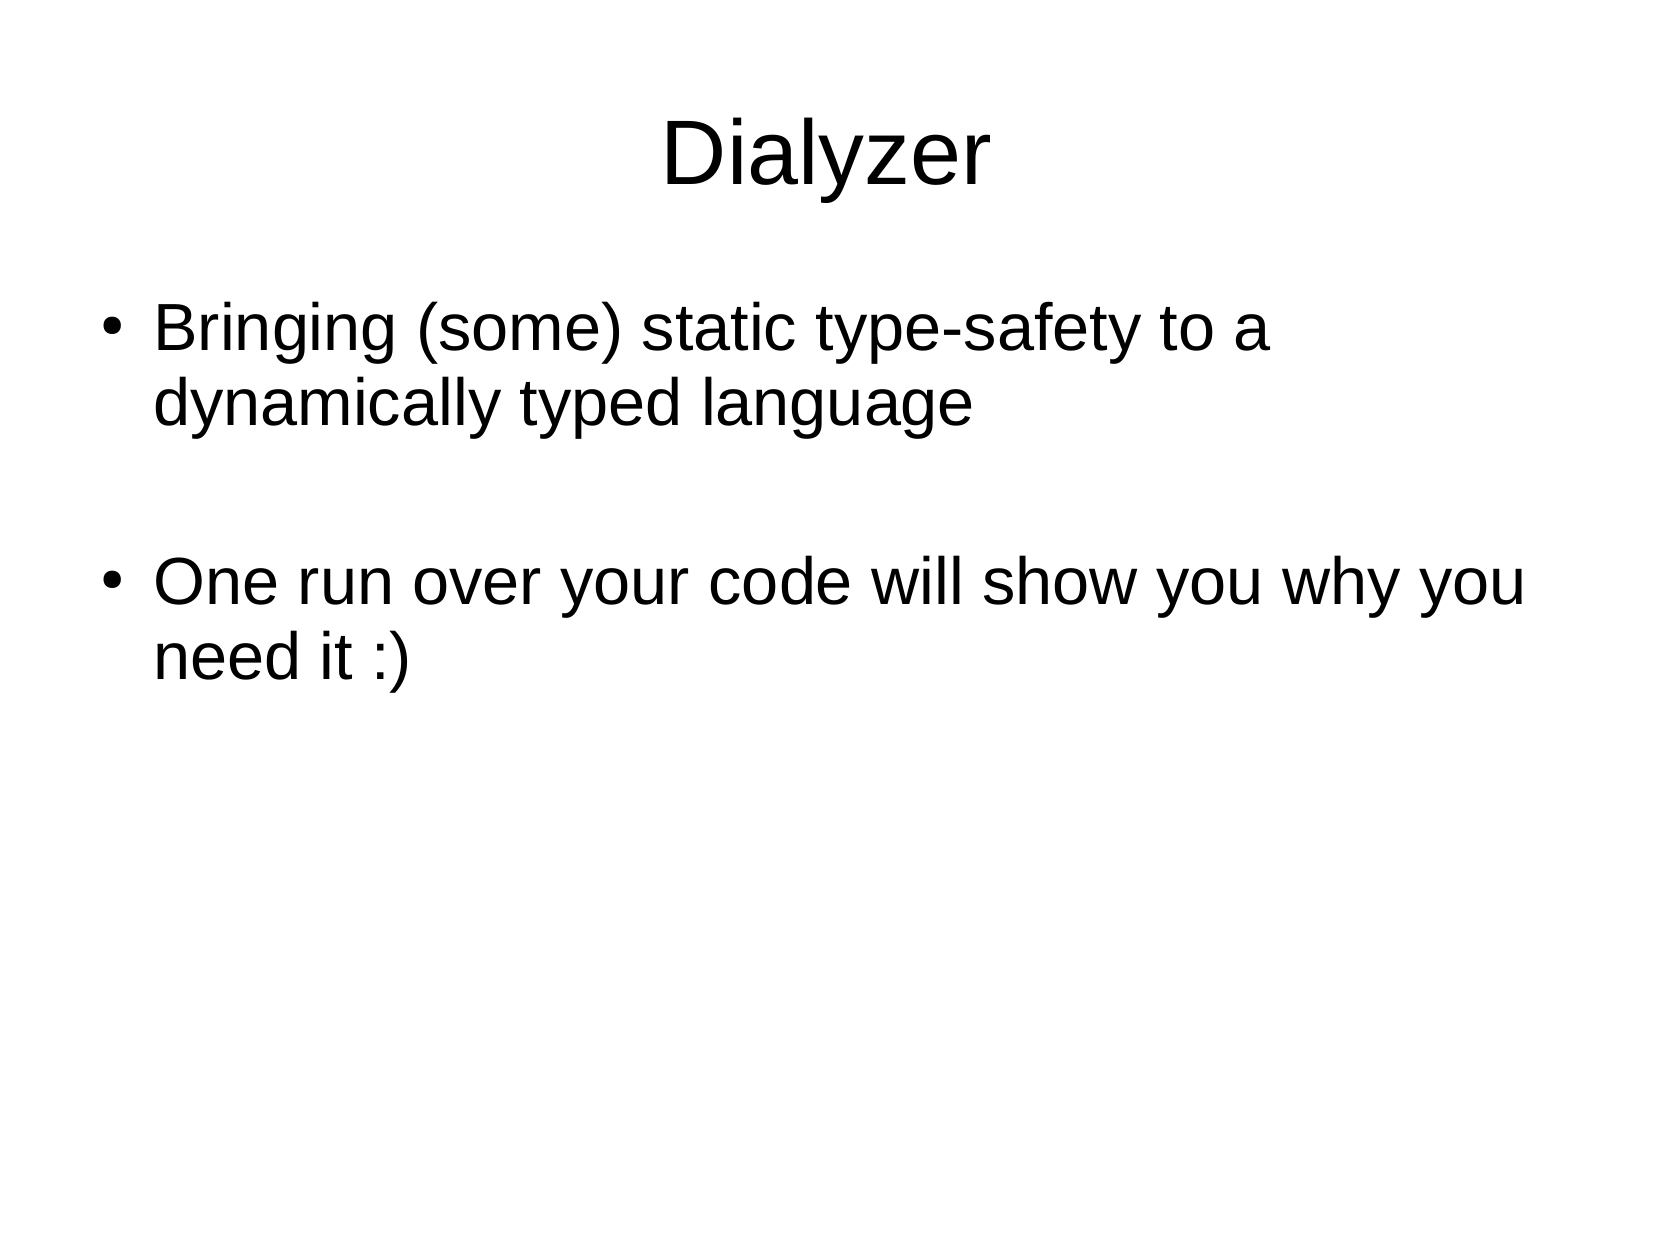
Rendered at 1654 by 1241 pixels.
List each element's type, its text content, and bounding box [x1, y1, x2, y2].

title Dialyzer [82, 49, 1571, 257]
list Bringing (some) static type-safety to a dynamically typed language One run over your code will show you why you need it :) [82, 290, 1571, 1109]
